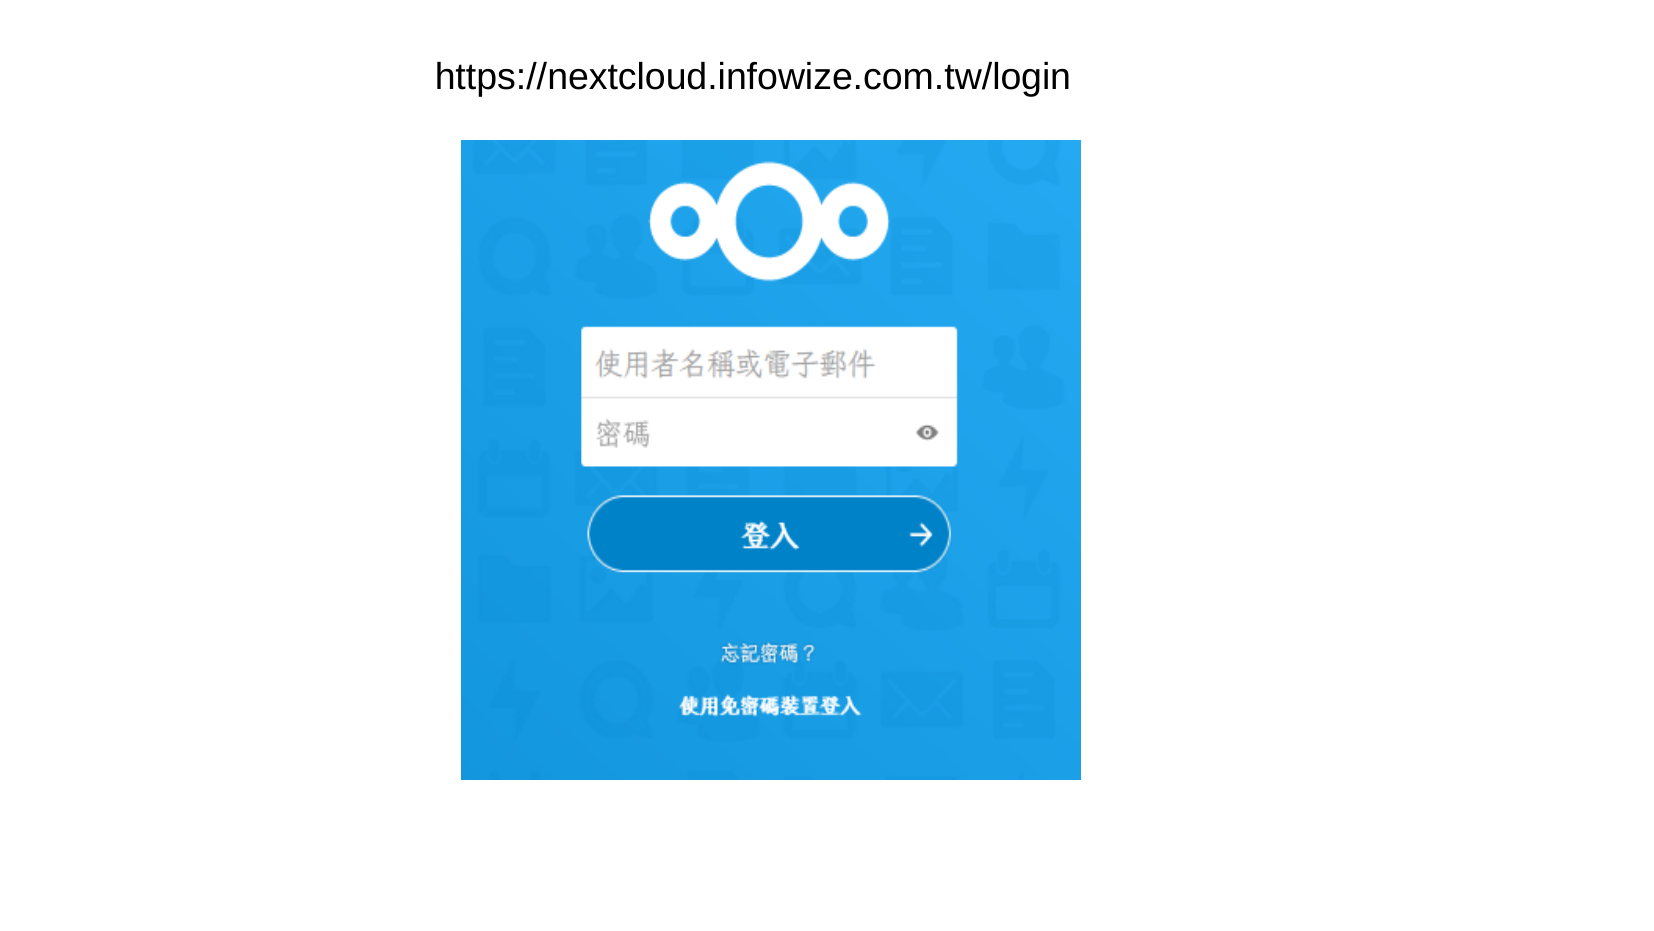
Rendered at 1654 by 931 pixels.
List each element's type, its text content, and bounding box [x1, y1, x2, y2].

picture [461, 140, 1081, 781]
text_box https://nextcloud.infowize.com.tw/login [420, 48, 1087, 106]
